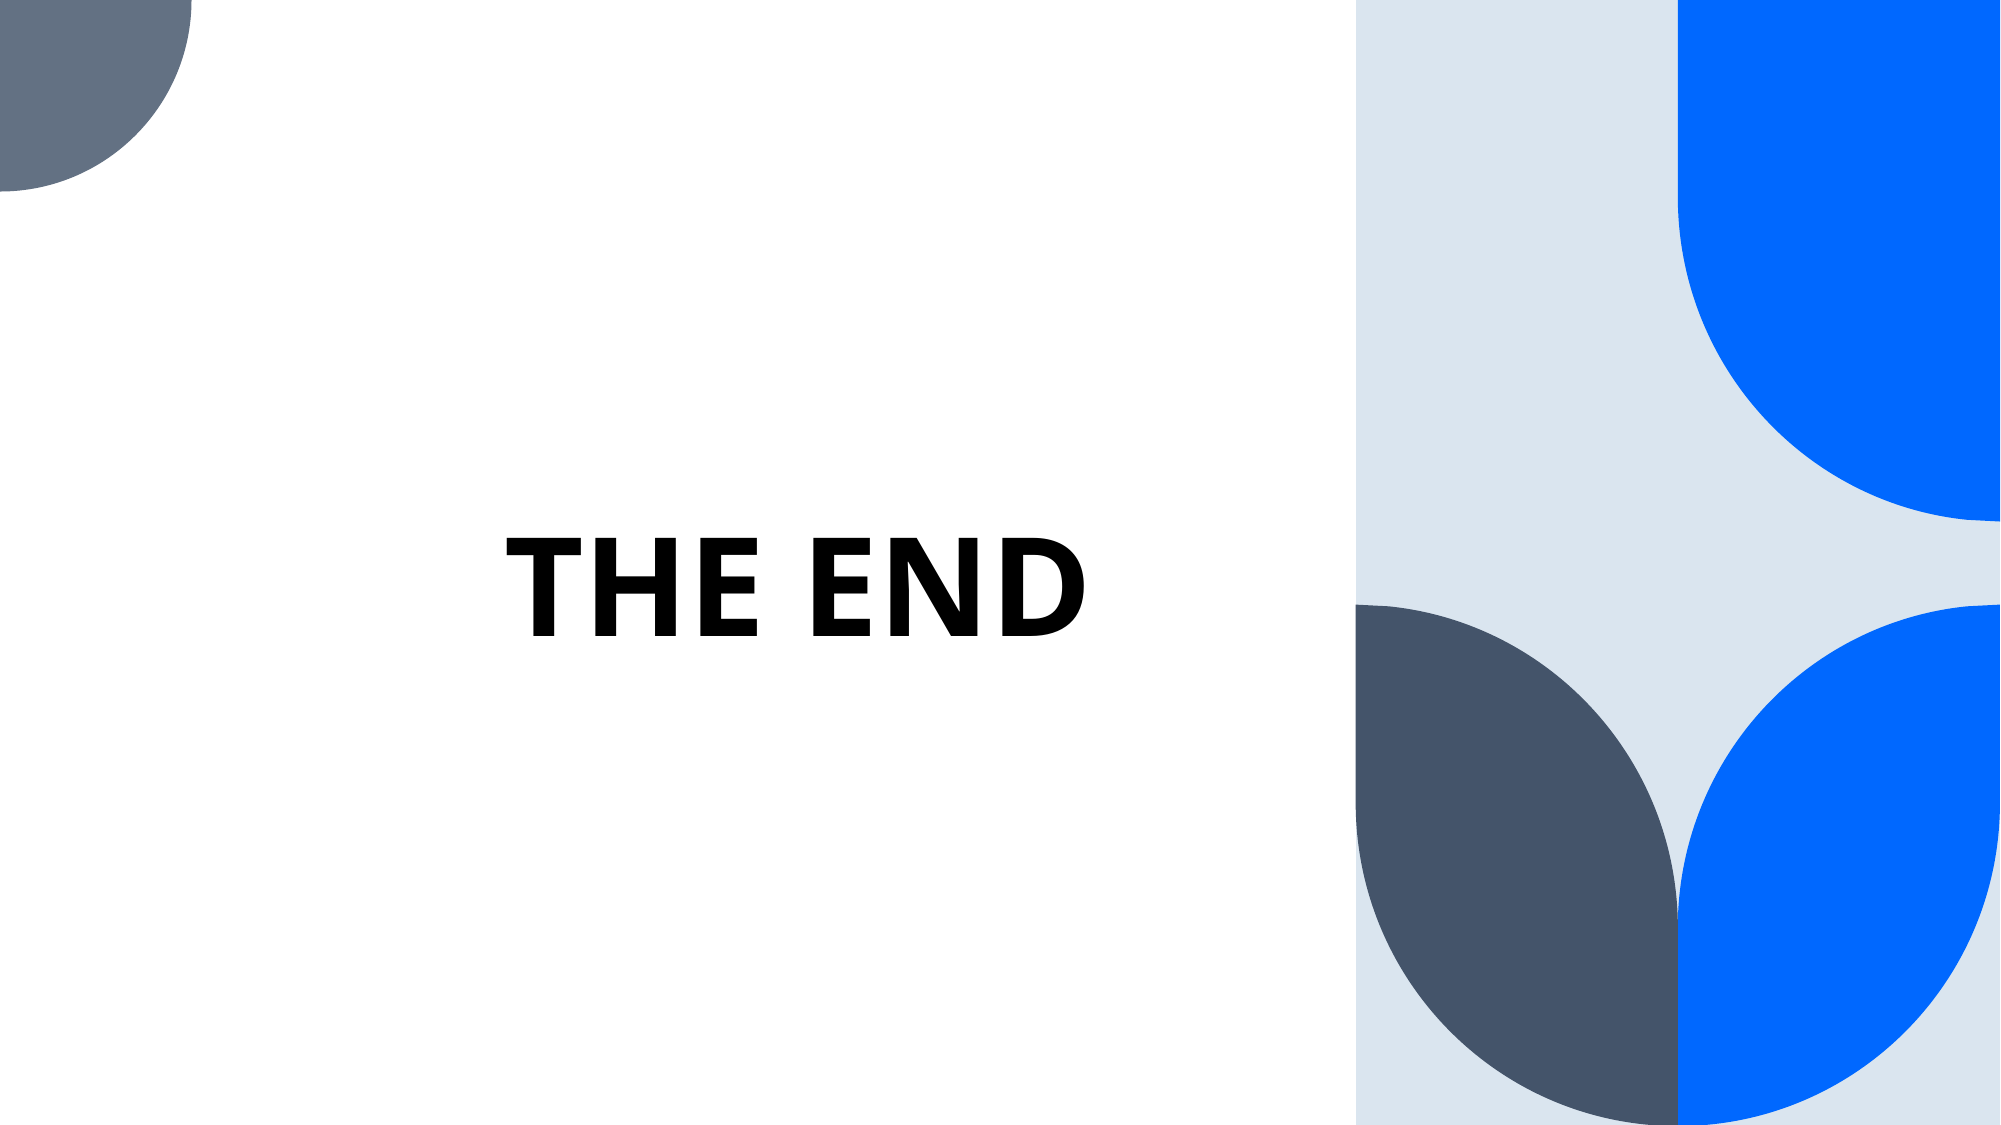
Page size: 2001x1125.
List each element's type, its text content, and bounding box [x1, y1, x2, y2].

title THE END [489, 281, 1510, 674]
